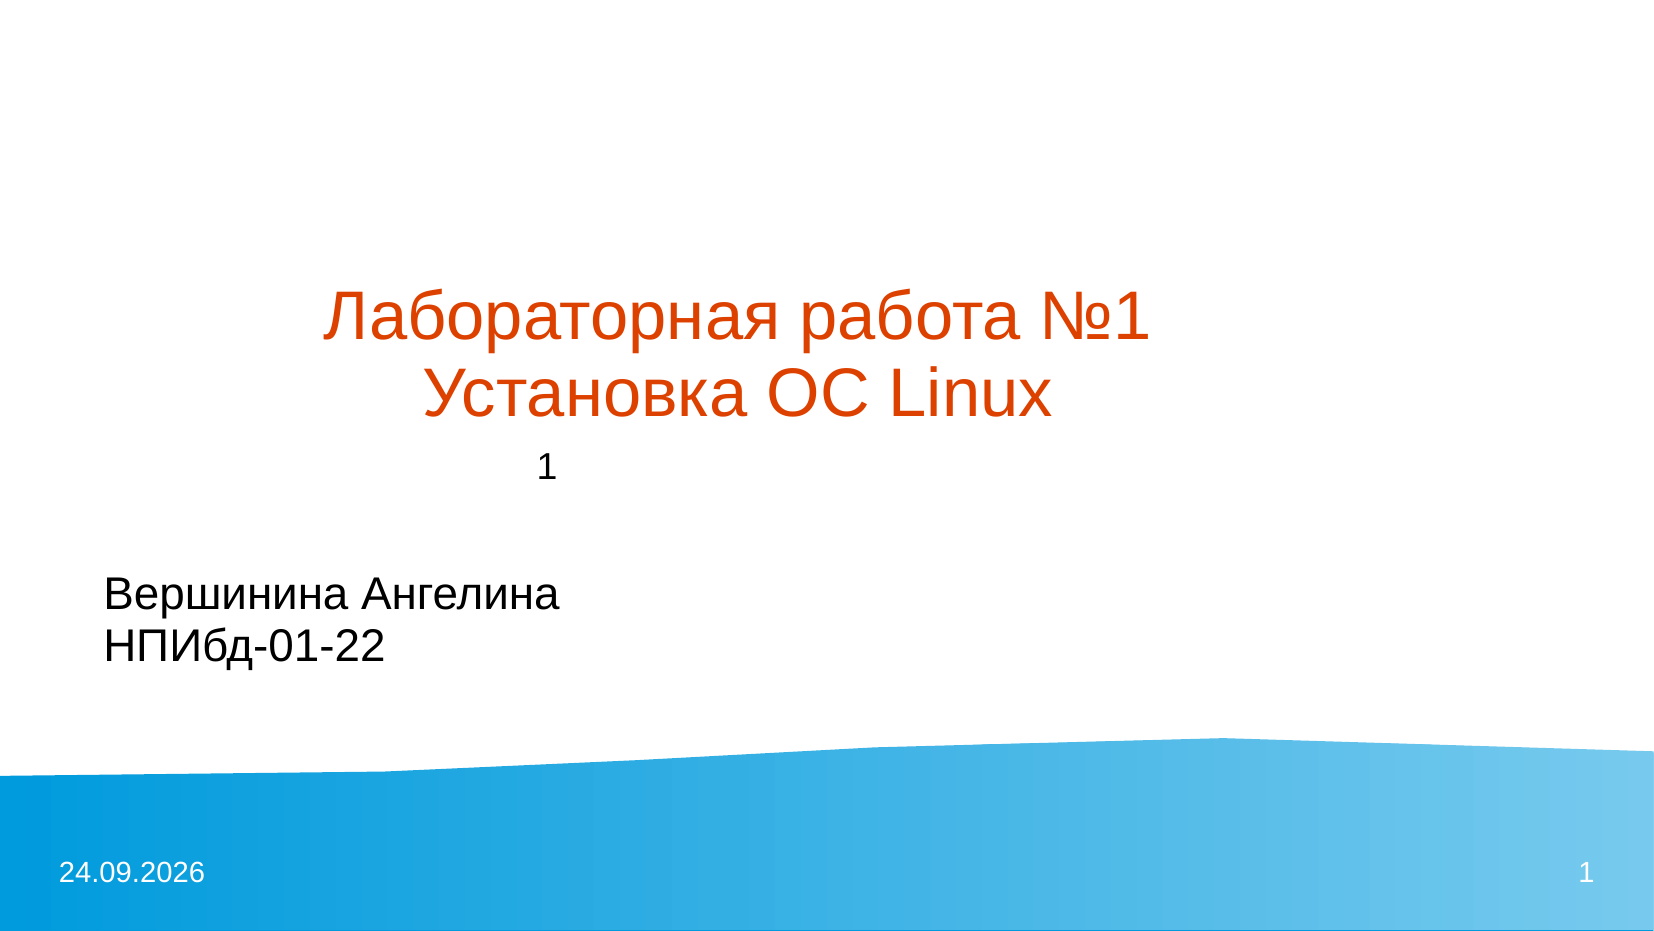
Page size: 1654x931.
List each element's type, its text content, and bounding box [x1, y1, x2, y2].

title Лабораторная работа №1 Установка ОС Linux [0, 265, 1477, 443]
text_box Вершинина Ангелина НПИбд-01-22 [88, 561, 650, 709]
text_box <номер> [521, 437, 1134, 494]
